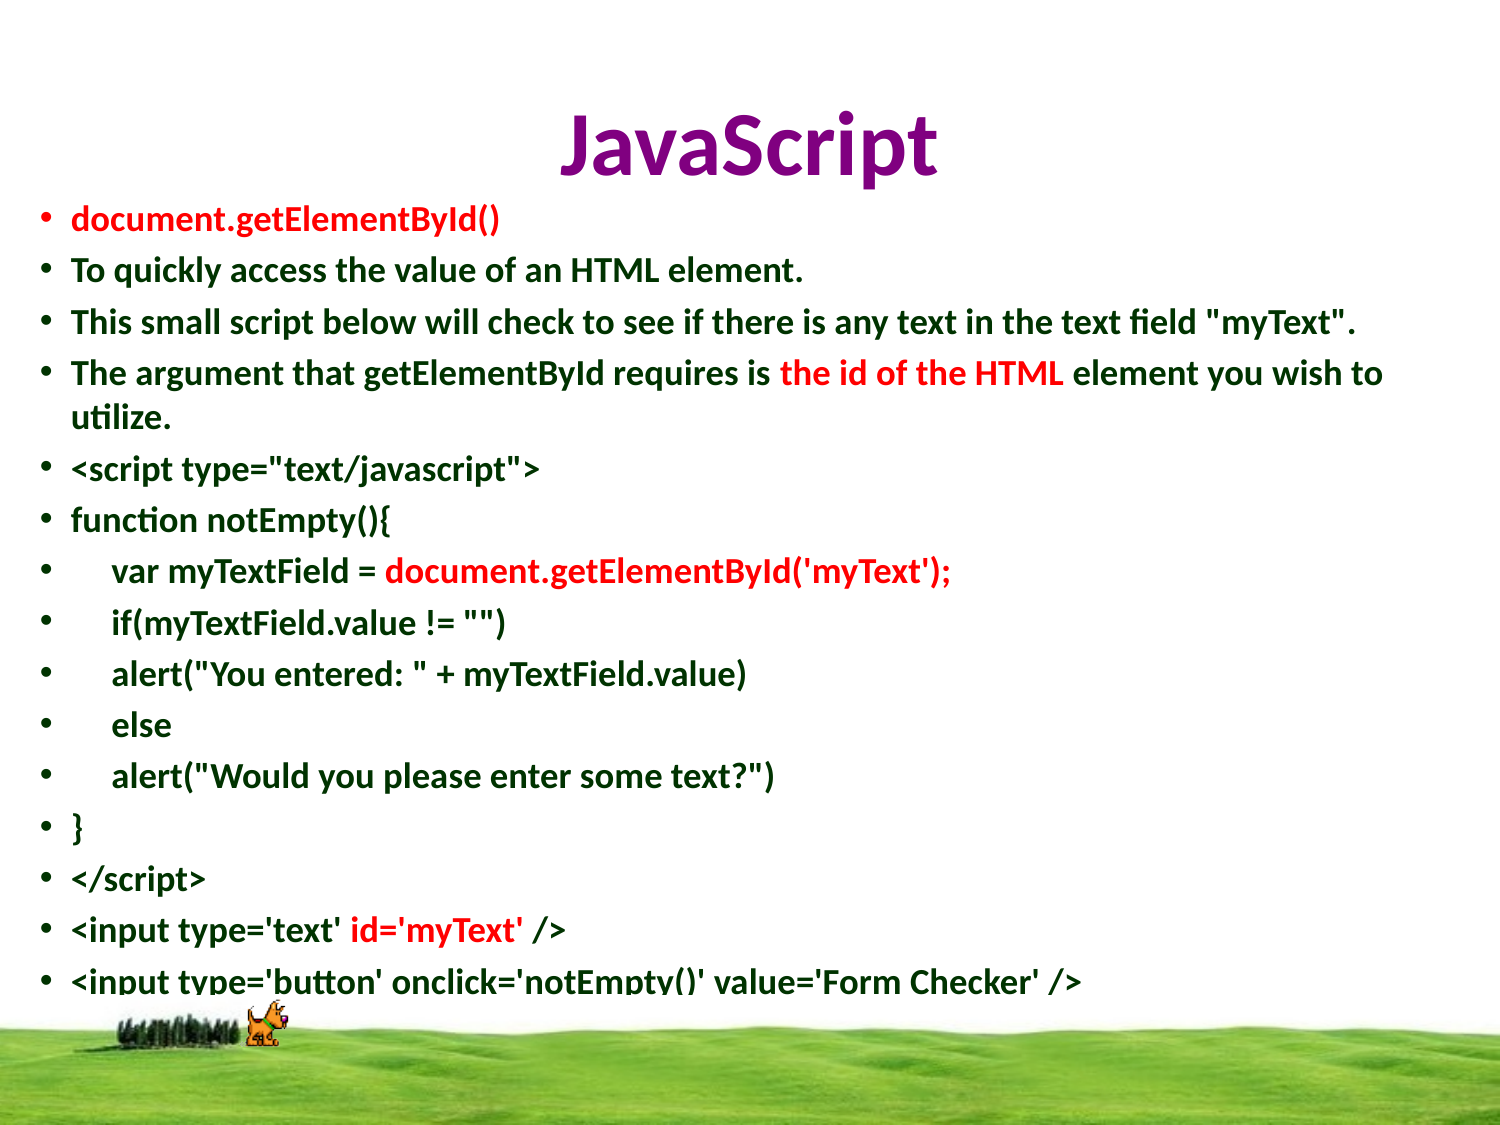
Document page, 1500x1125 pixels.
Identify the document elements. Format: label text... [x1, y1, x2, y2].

picture [0, 995, 1500, 1125]
title JavaScript [75, 45, 1425, 187]
list document.getElementById() To quickly access the value of an HTML element. This small script below will check to see if there is any text in the text field "myText". The argument that getElementById requires is the id of the HTML element you wish to utilize. <script type="text/javascript"> function notEmpty(){ var myTextField = document.getElementById('myText'); if(myTextField.value != "") alert("You entered: " + myTextField.value) else alert("Would you please enter some text?") } </script> <input type='text' id='myText' /> <input type='button' onclick='notEmpty()' value='Form Checker' /> [24, 187, 1463, 995]
